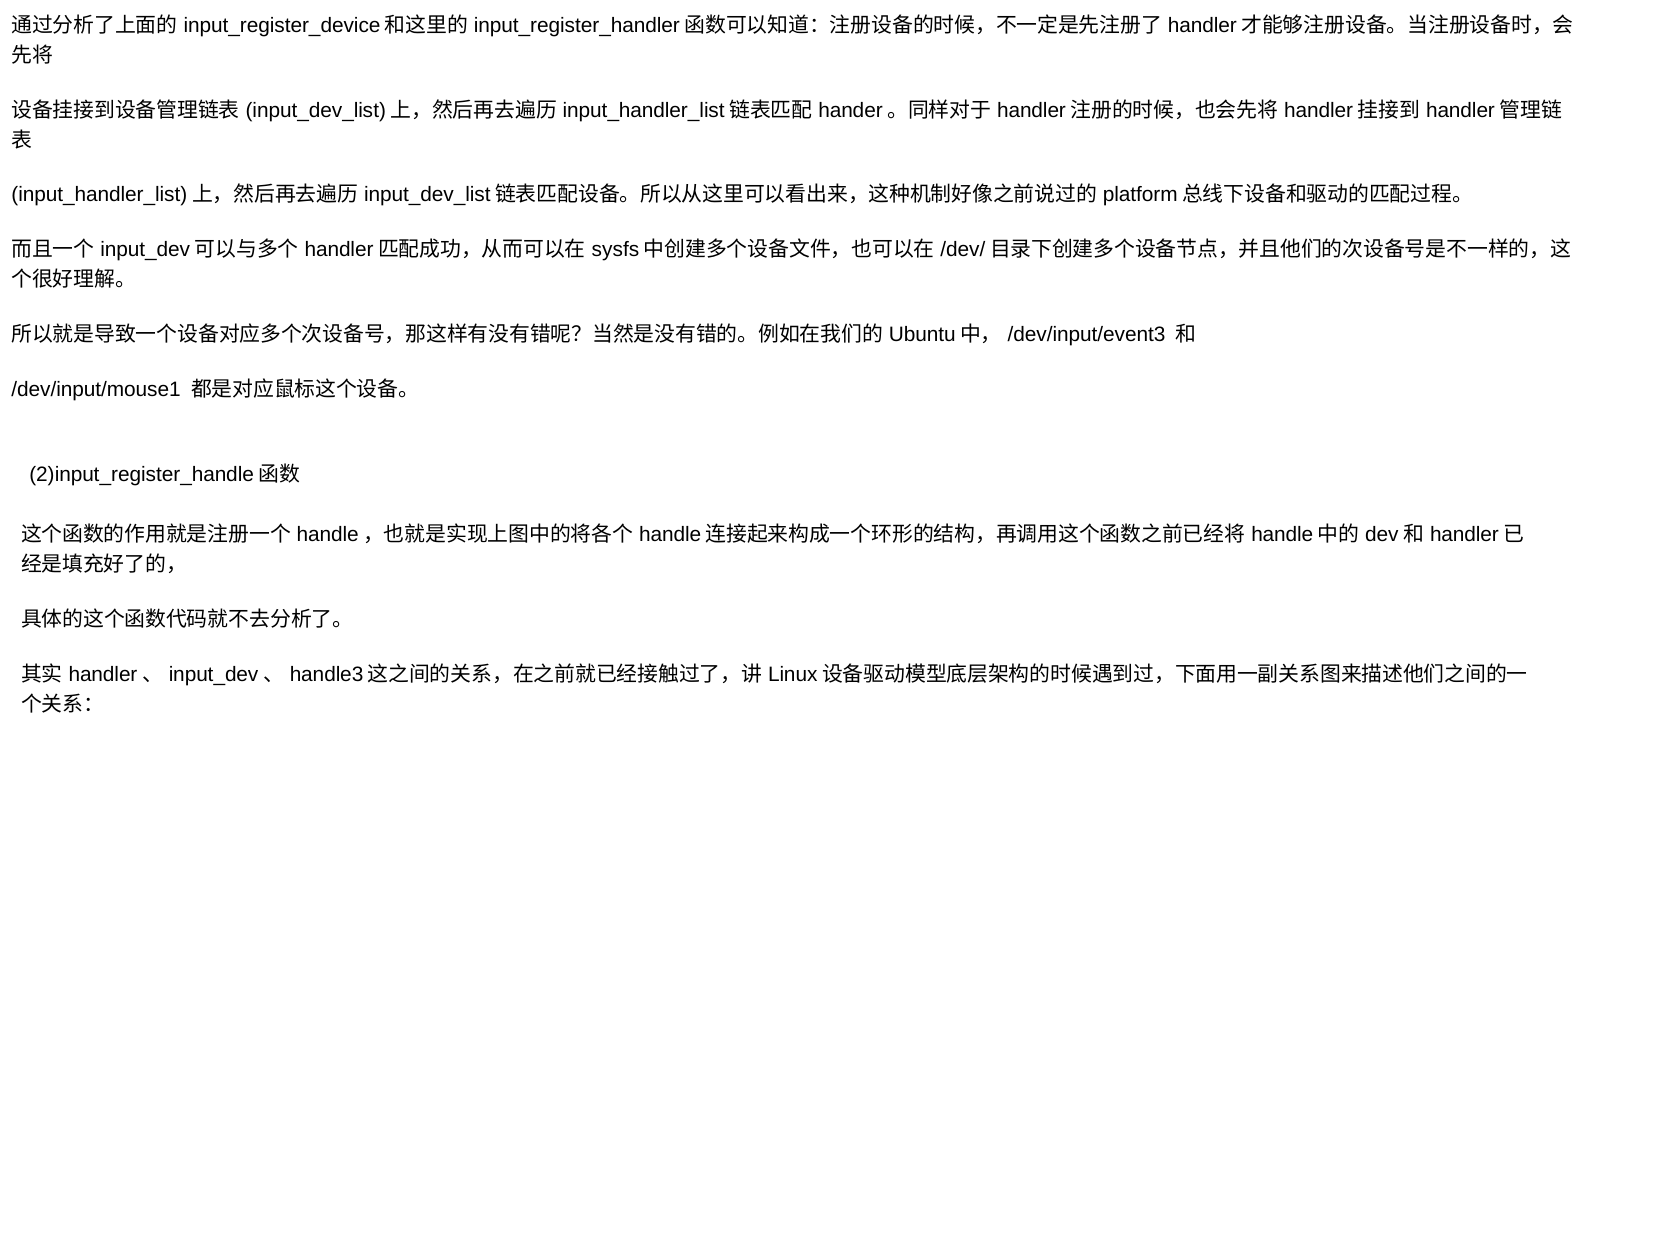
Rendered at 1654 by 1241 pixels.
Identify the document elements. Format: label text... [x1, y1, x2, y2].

text_box 这个函数的作用就是注册一个handle，也就是实现上图中的将各个handle连接起来构成一个环形的结构，再调用这个函数之前已经将handle中的dev和handler已经是填充好了的， 具体的这个函数代码就不去分析了。 其实handler、input_dev、handle3这之间的关系，在之前就已经接触过了，讲Linux设备驱动模型底层架构的时候遇到过，下面用一副关系图来描述他们之间的一个关系： [6, 510, 1546, 778]
text_box (2)input_register_handle函数 [14, 450, 316, 496]
text_box 通过分析了上面的input_register_device和这里的input_register_handler函数可以知道：注册设备的时候，不一定是先注册了handler才能够注册设备。当注册设备时，会先将 设备挂接到设备管理链表(input_dev_list)上，然后再去遍历input_handler_list链表匹配hander。同样对于handler注册的时候，也会先将handler挂接到handler管理链表 (input_handler_list)上，然后再去遍历input_dev_list链表匹配设备。所以从这里可以看出来，这种机制好像之前说过的platform总线下设备和驱动的匹配过程。 而且一个input_dev可以与多个handler匹配成功，从而可以在sysfs中创建多个设备文件，也可以在/dev/目录下创建多个设备节点，并且他们的次设备号是不一样的，这个很好理解。 所以就是导致一个设备对应多个次设备号，那这样有没有错呢？当然是没有错的。例如在我们的Ubuntu中，/dev/input/event3 和 /dev/input/mouse1 都是对应鼠标这个设备。 [0, 1, 1591, 467]
